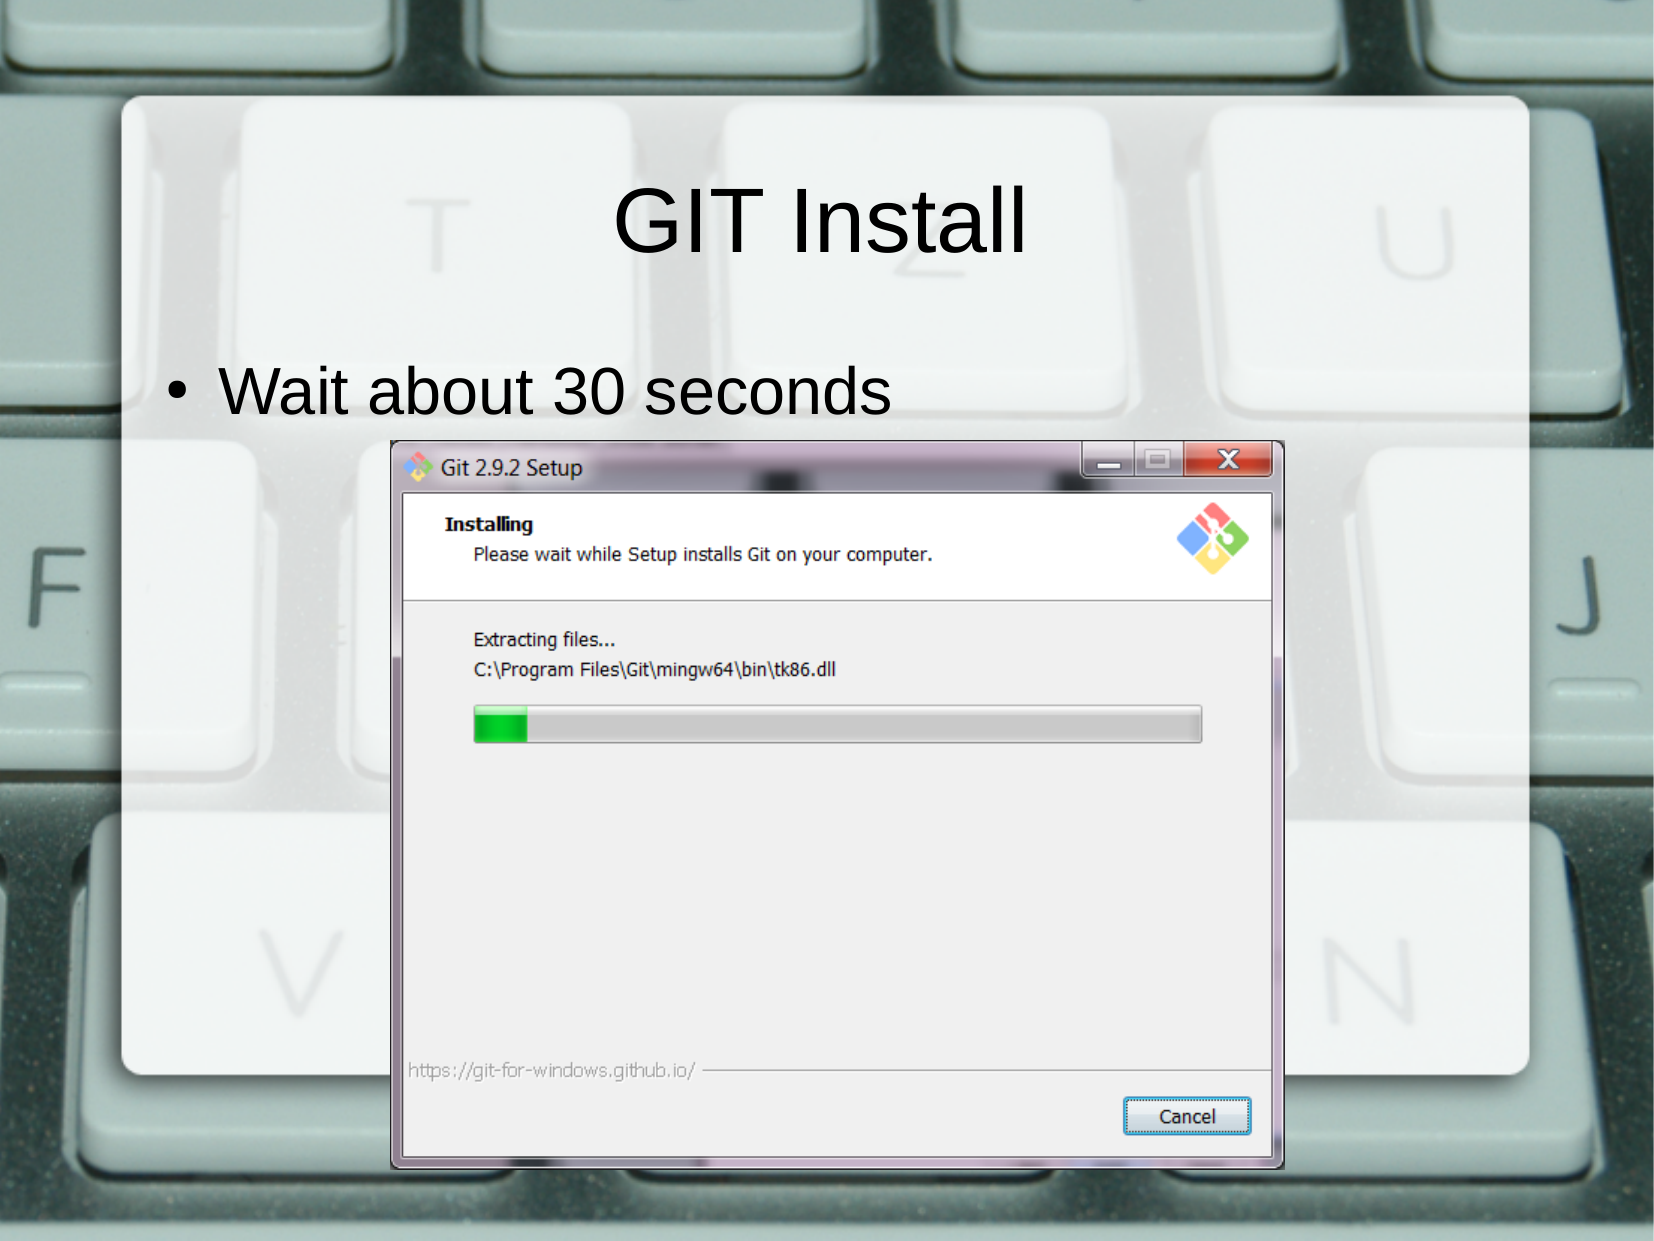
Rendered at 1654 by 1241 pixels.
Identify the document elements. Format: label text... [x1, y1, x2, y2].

title GIT Install [135, 117, 1506, 325]
list Wait about 30 seconds [147, 354, 1506, 1063]
picture [0, 0, 1654, 1241]
